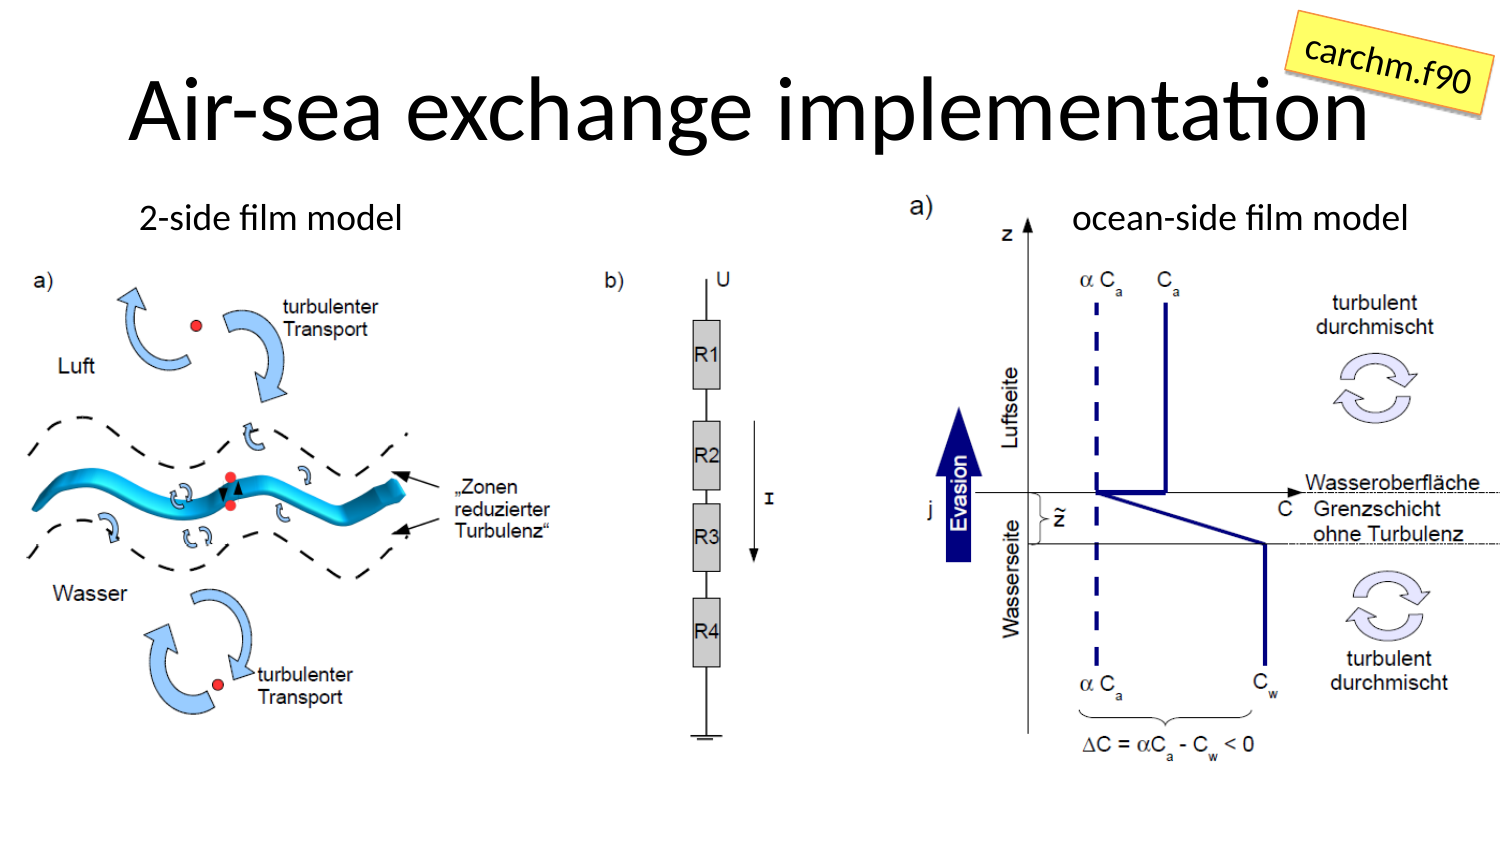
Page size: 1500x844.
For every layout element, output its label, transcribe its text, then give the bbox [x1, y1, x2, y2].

picture [5, 262, 786, 764]
text_box ocean-side film model [1057, 185, 1500, 247]
picture [901, 176, 1500, 782]
text_box carchm.f90 [1284, 10, 1495, 115]
text_box 2-side film model [123, 185, 632, 247]
title Air-sea exchange implementation [75, 33, 1426, 175]
